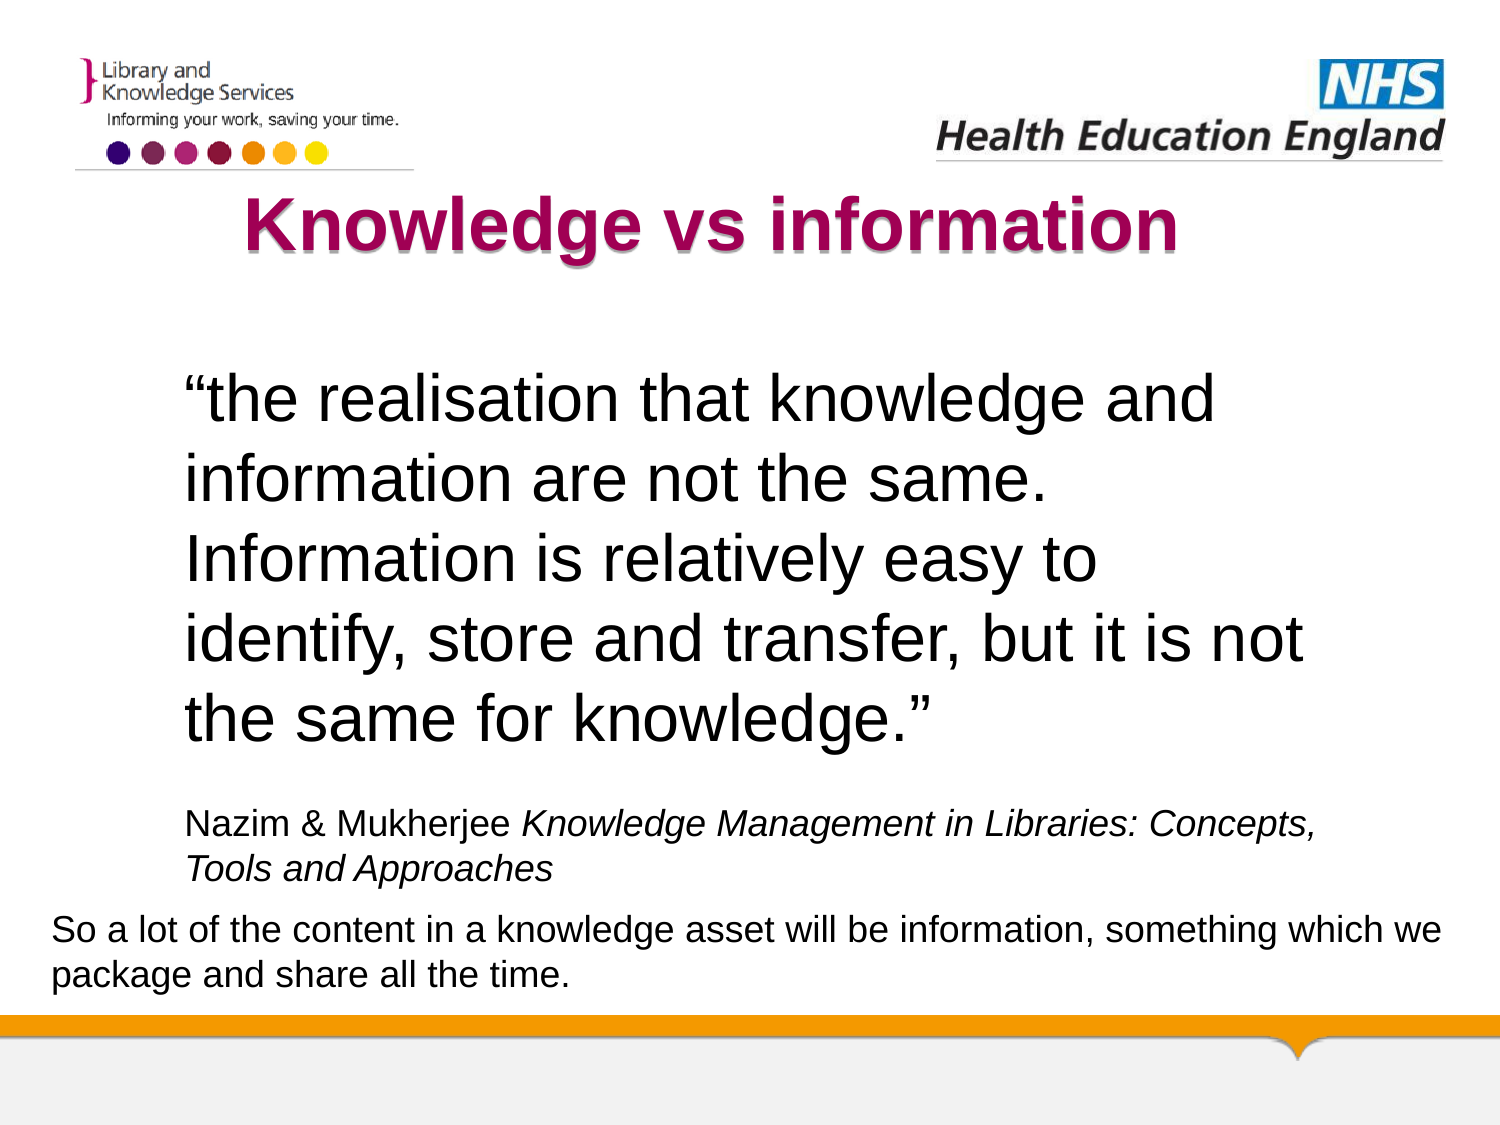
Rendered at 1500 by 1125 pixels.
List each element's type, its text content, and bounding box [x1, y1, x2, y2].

picture [75, 54, 416, 169]
title Knowledge vs information [75, 223, 1351, 336]
text_box “the realisation that knowledge and information are not the same. Information is relatively easy to identify, store and transfer, but it is not the same for knowledge.” Nazim & Mukherjee Knowledge Management in Libraries: Concepts, Tools and Approaches [169, 347, 1351, 897]
text_box So a lot of the content in a knowledge asset will be information, something which we package and share all the time. [36, 897, 1475, 1050]
